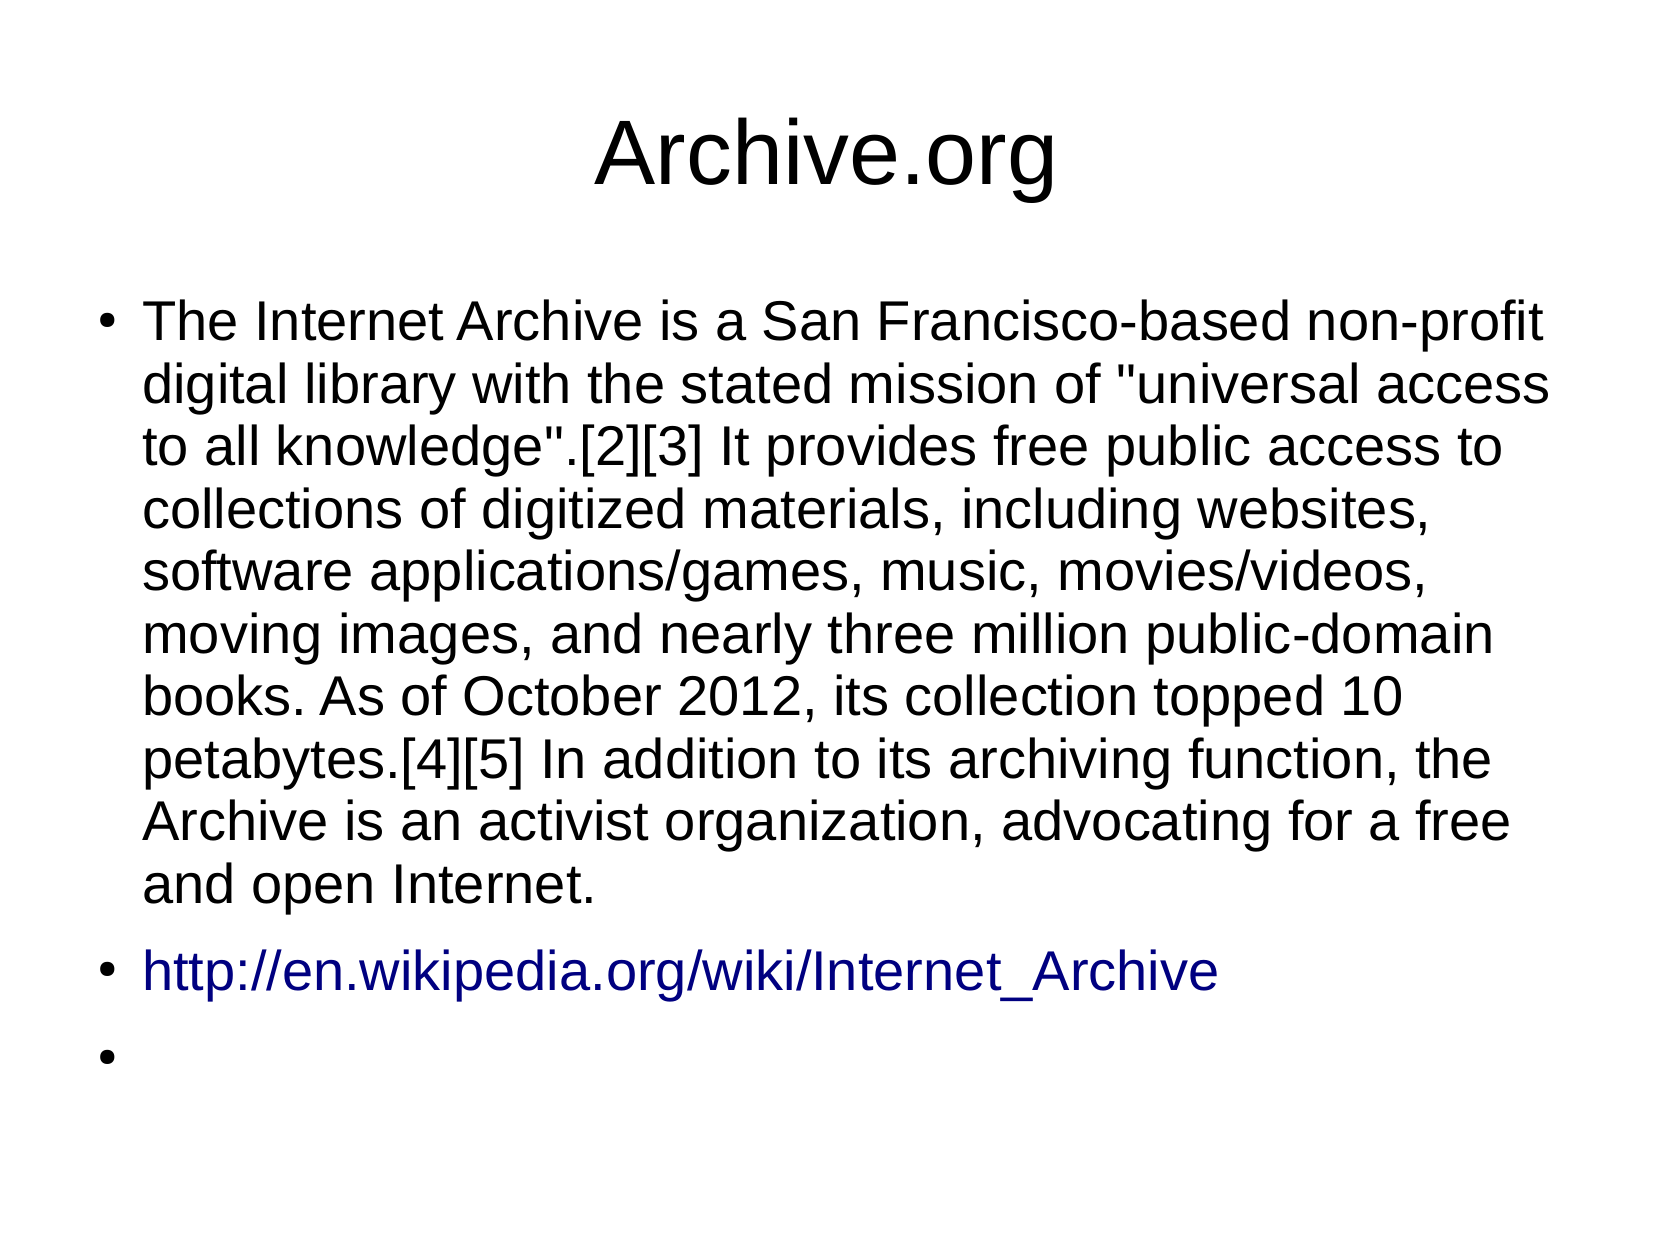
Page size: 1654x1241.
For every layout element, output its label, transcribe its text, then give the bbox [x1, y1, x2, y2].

title Archive.org [82, 49, 1571, 257]
list The Internet Archive is a San Francisco-based non-profit digital library with the stated mission of "universal access to all knowledge".[2][3] It provides free public access to collections of digitized materials, including websites, software applications/games, music, movies/videos, moving images, and nearly three million public-domain books. As of October 2012, its collection topped 10 petabytes.[4][5] In addition to its archiving function, the Archive is an activist organization, advocating for a free and open Internet. http://en.wikipedia.org/wiki/Internet_Archive [82, 290, 1571, 1010]
